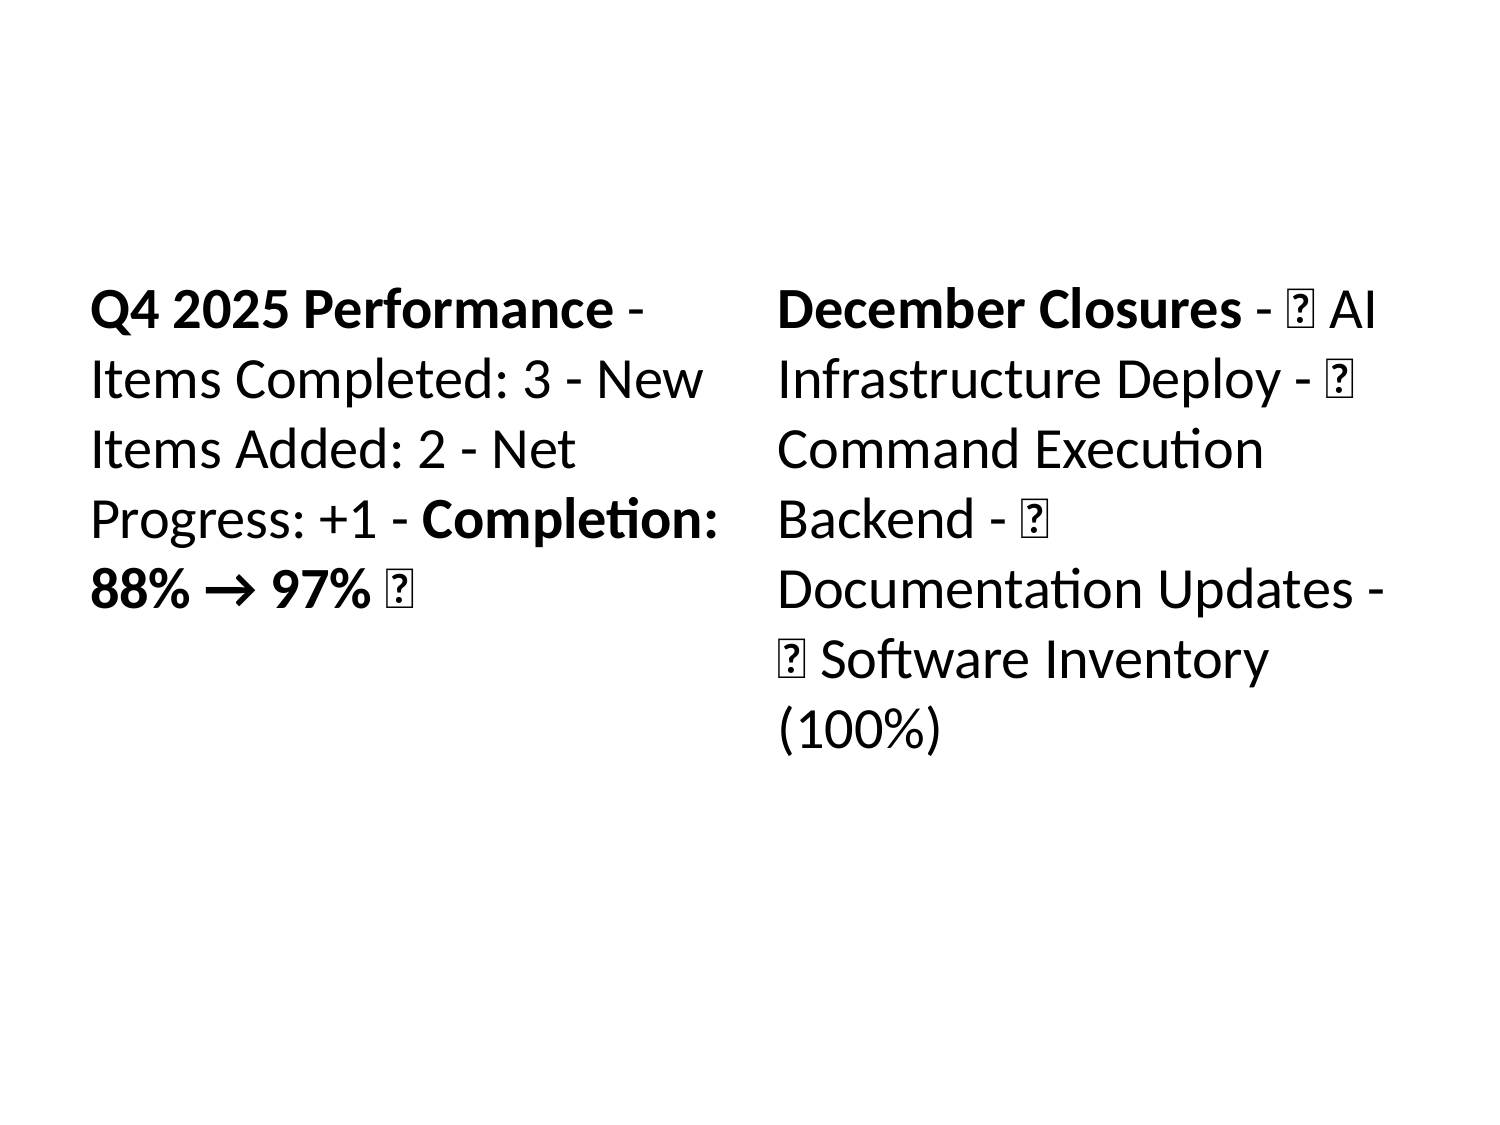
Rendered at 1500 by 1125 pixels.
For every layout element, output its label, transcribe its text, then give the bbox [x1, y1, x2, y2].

list Q4 2025 Performance - Items Completed: 3 - New Items Added: 2 - Net Progress: +1 - Completion: 88% → 97% 🎯 [75, 262, 738, 1005]
list December Closures - ✅ AI Infrastructure Deploy - ✅ Command Execution Backend - ✅ Documentation Updates - ✅ Software Inventory (100%) [762, 262, 1425, 1005]
